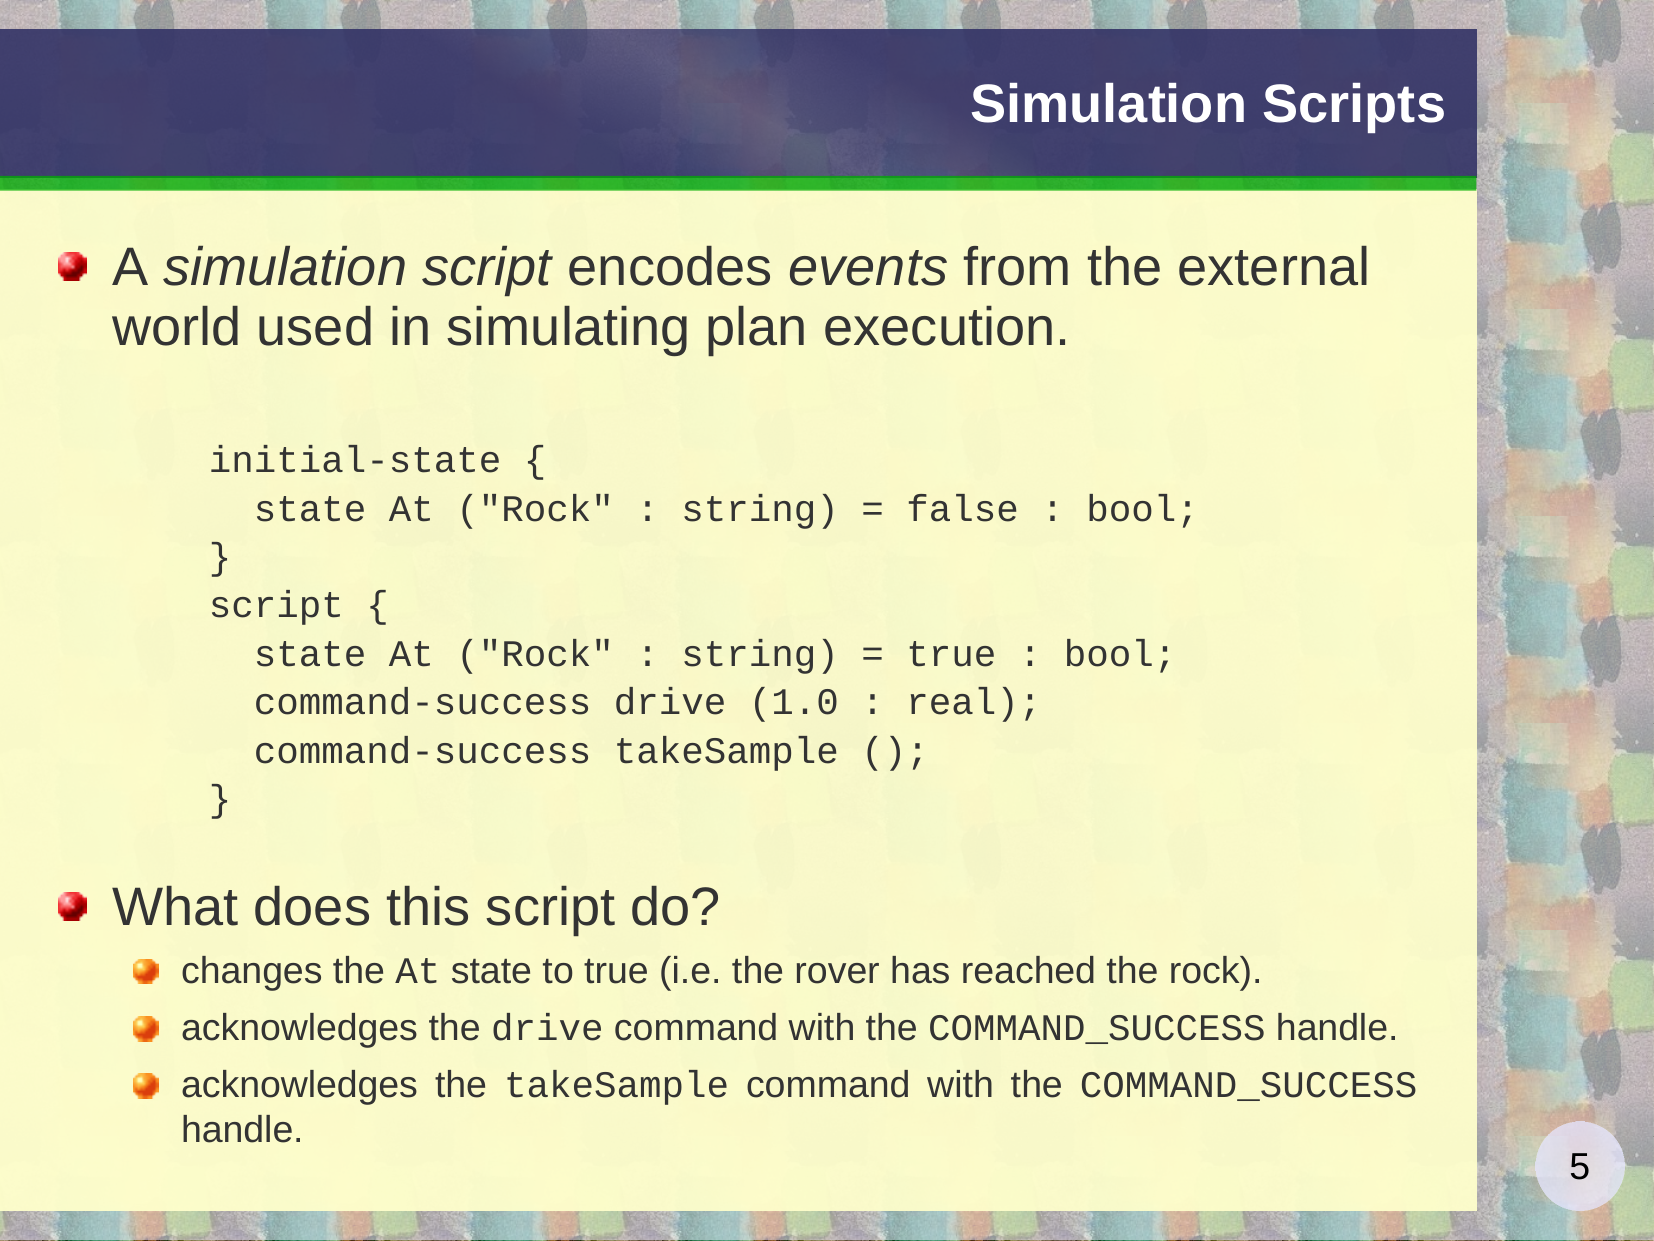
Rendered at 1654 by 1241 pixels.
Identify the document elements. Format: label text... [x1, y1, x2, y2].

title Simulation Scripts [29, 59, 1447, 148]
list A simulation script encodes events from the external world used in simulating plan execution. initial-state { state At ("Rock" : string) = false : bool; } script { state At ("Rock" : string) = true : bool; command-success drive (1.0 : real); command-success takeSample (); } What does this script do? changes the At state to true (i.e. the rover has reached the rock). acknowledges the drive command with the COMMAND_SUCCESS handle. acknowledges the takeSample command with the COMMAND_SUCCESS handle. [58, 236, 1418, 1167]
